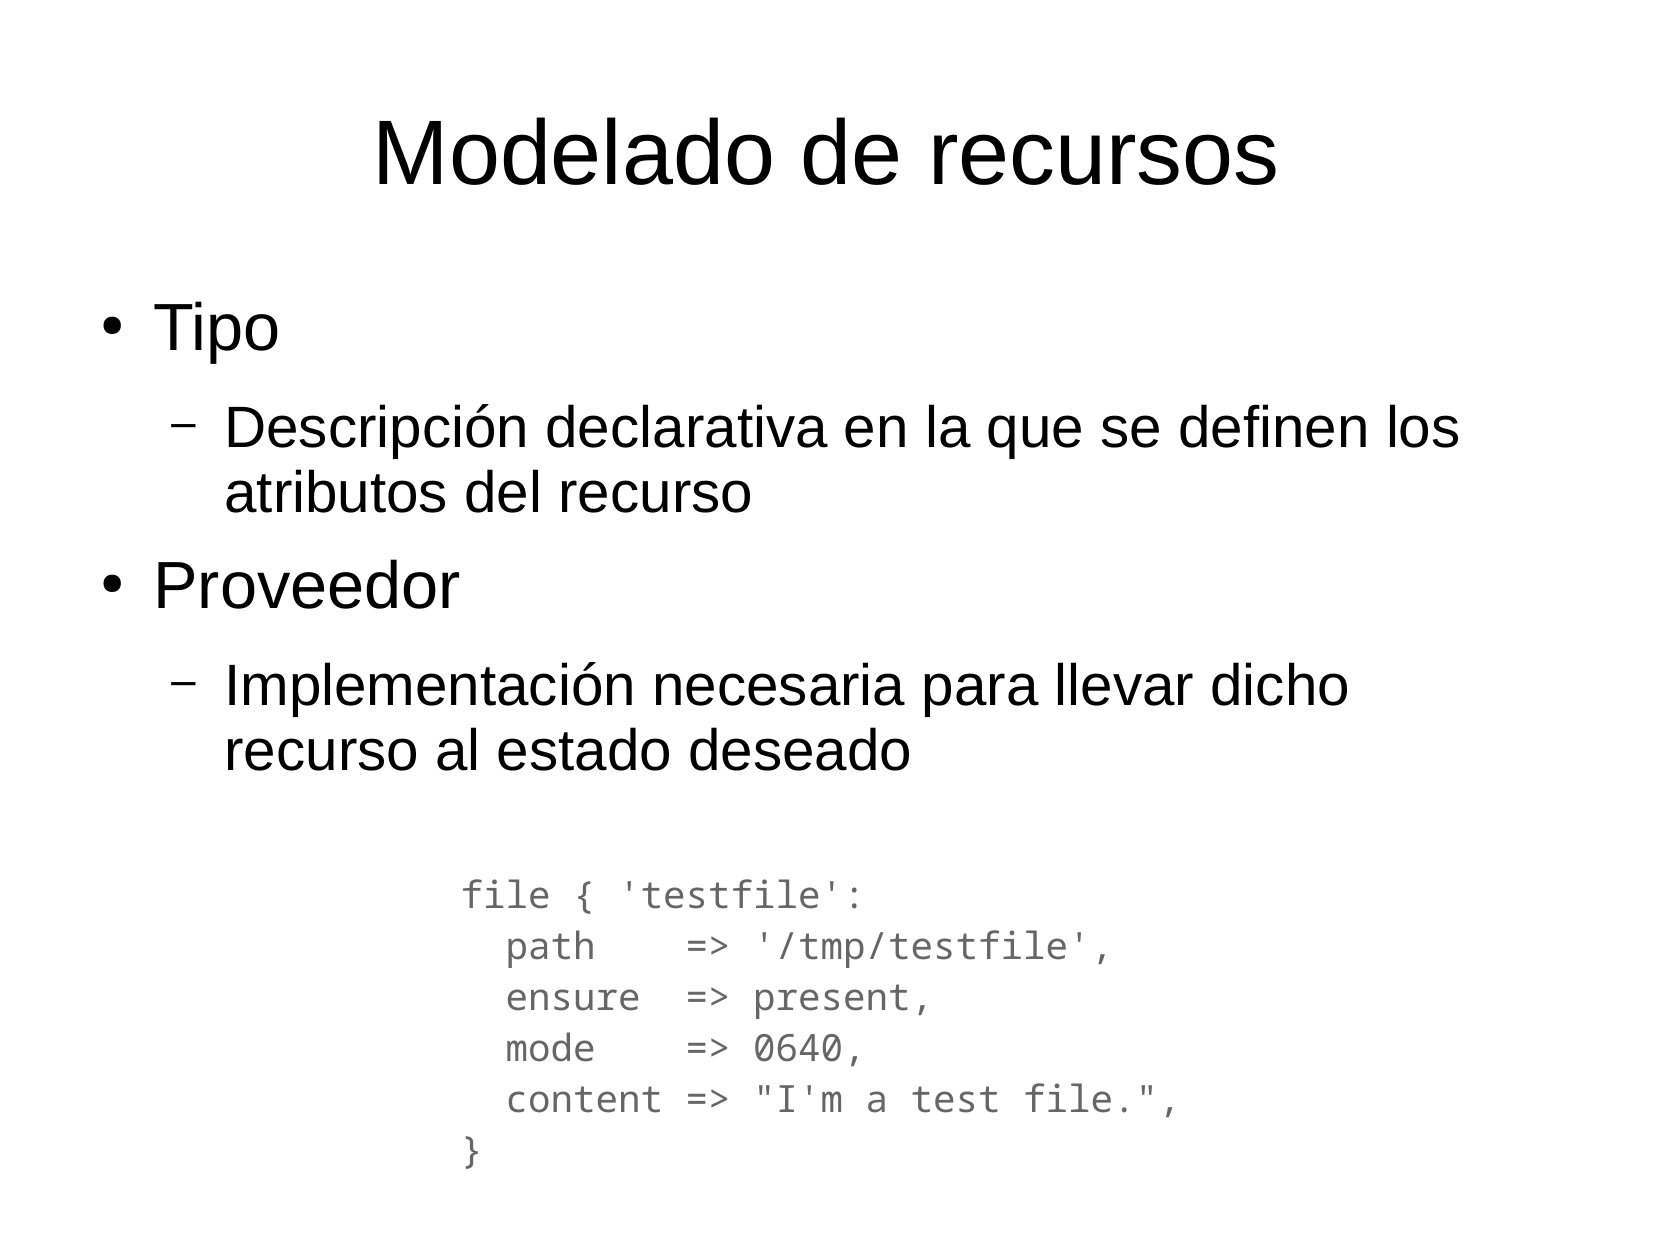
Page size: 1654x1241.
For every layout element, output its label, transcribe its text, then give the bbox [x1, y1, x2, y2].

text_box file { 'testfile': path => '/tmp/testfile', ensure => present, mode => 0640, content => "I'm a test file.", } [445, 860, 1208, 1137]
title Modelado de recursos [82, 49, 1571, 257]
list Tipo Descripción declarativa en la que se definen los atributos del recurso Proveedor Implementación necesaria para llevar dicho recurso al estado deseado [82, 290, 1538, 1010]
